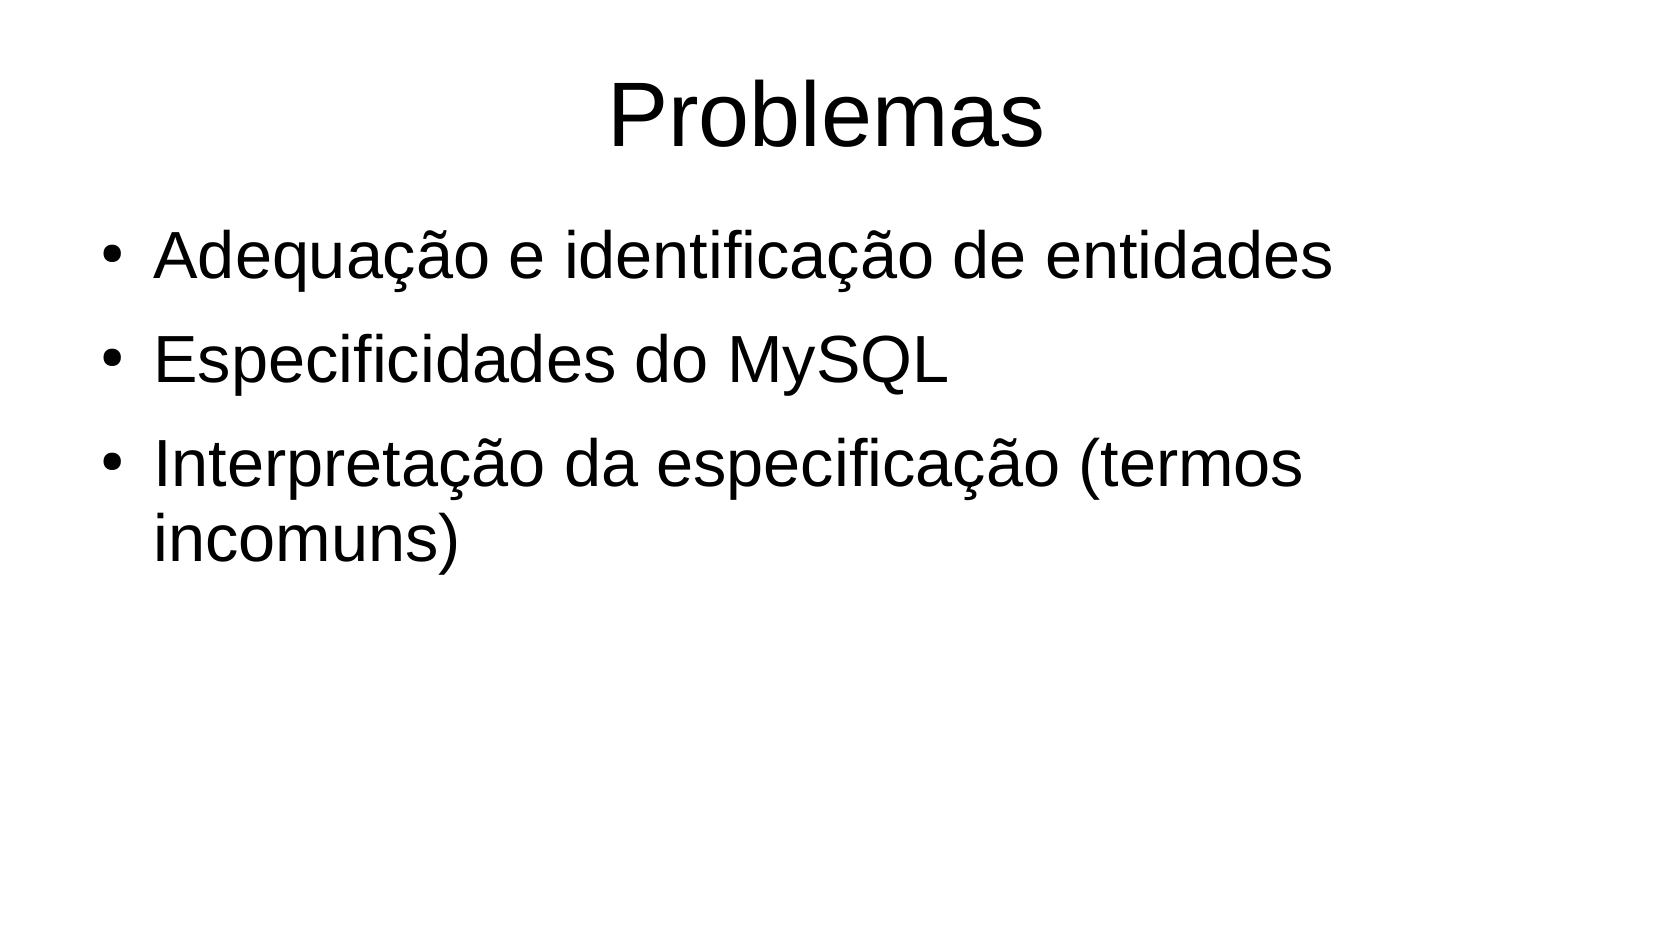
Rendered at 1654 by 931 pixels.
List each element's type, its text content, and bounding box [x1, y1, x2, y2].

list Adequação e identificação de entidades Especificidades do MySQL Interpretação da especificação (termos incomuns) [82, 217, 1571, 758]
title Problemas [82, 37, 1571, 193]
